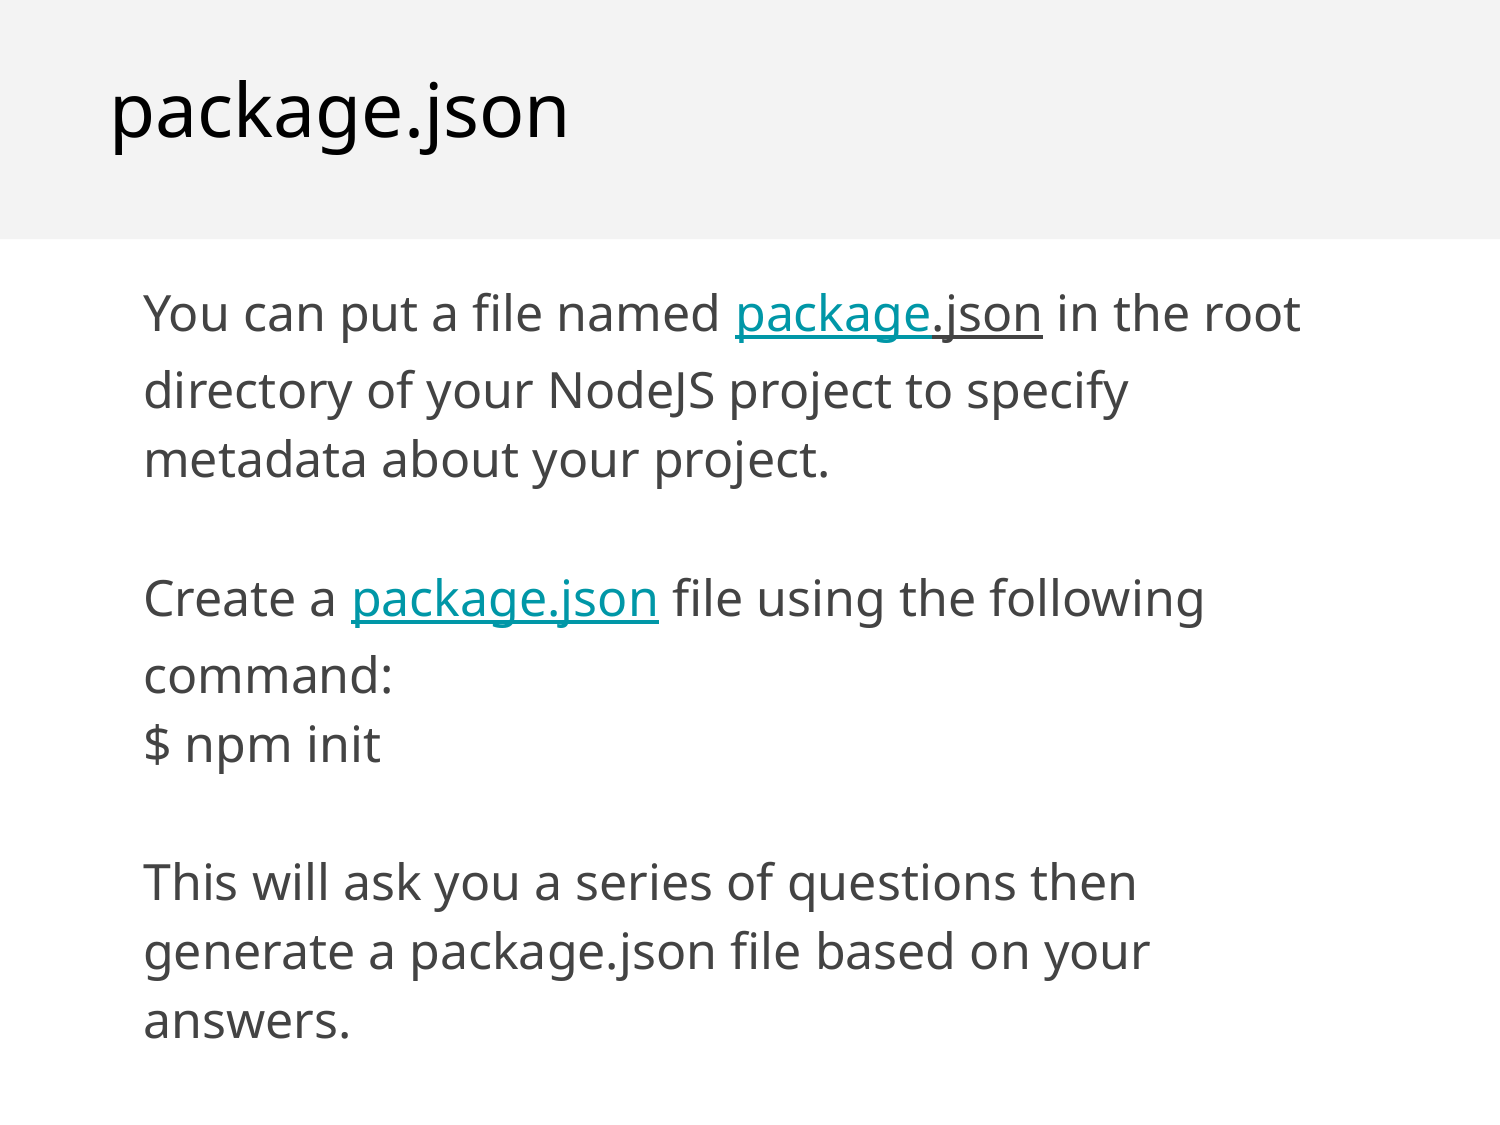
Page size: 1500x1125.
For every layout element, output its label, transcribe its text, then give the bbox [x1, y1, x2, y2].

title package.json [94, 47, 1338, 173]
list You can put a file named package.json in the root directory of your NodeJS project to specify metadata about your project. Create a package.json file using the following command: $ npm init This will ask you a series of questions then generate a package.json file based on your answers. [128, 255, 1372, 1004]
